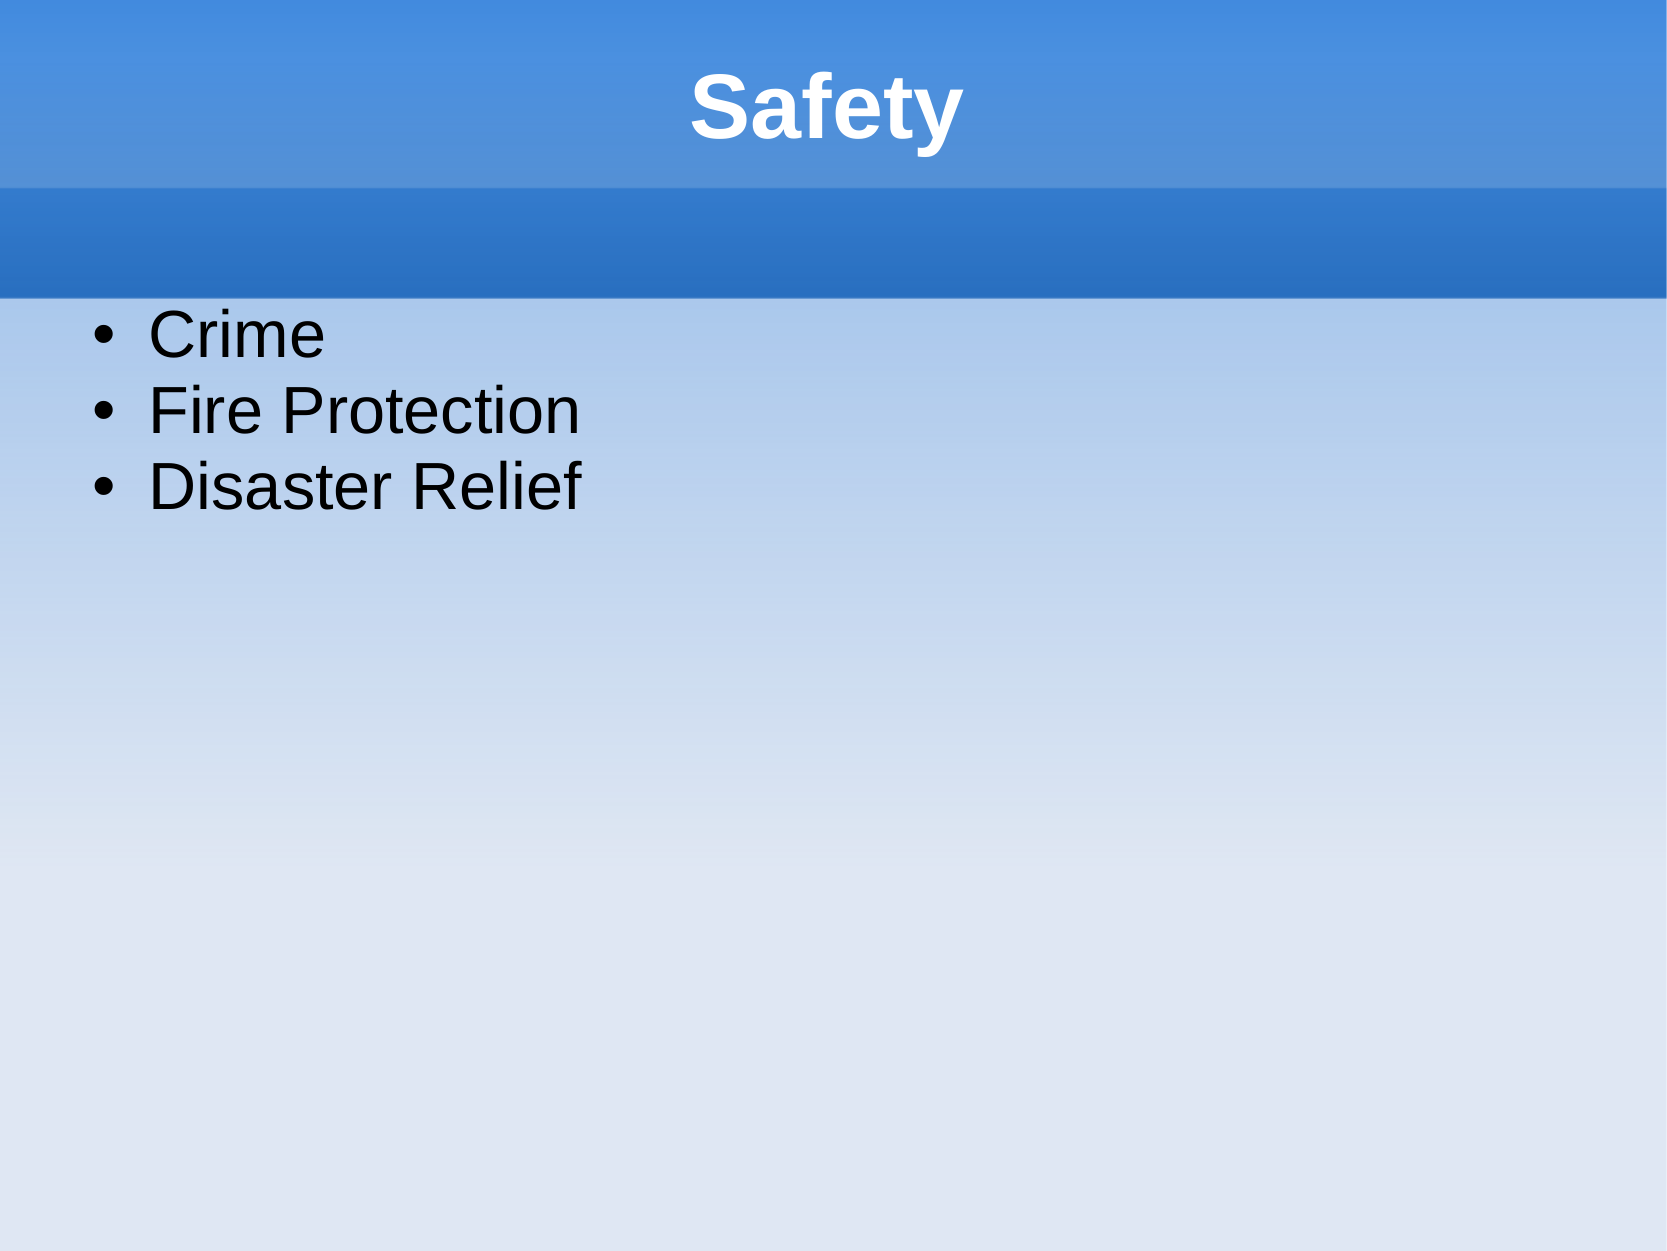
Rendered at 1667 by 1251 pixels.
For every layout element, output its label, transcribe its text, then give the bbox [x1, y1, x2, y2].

title Safety [67, 6, 1587, 209]
picture [0, 0, 1667, 1251]
subtitle Crime Fire Protection Disaster Relief [73, 297, 1593, 1118]
